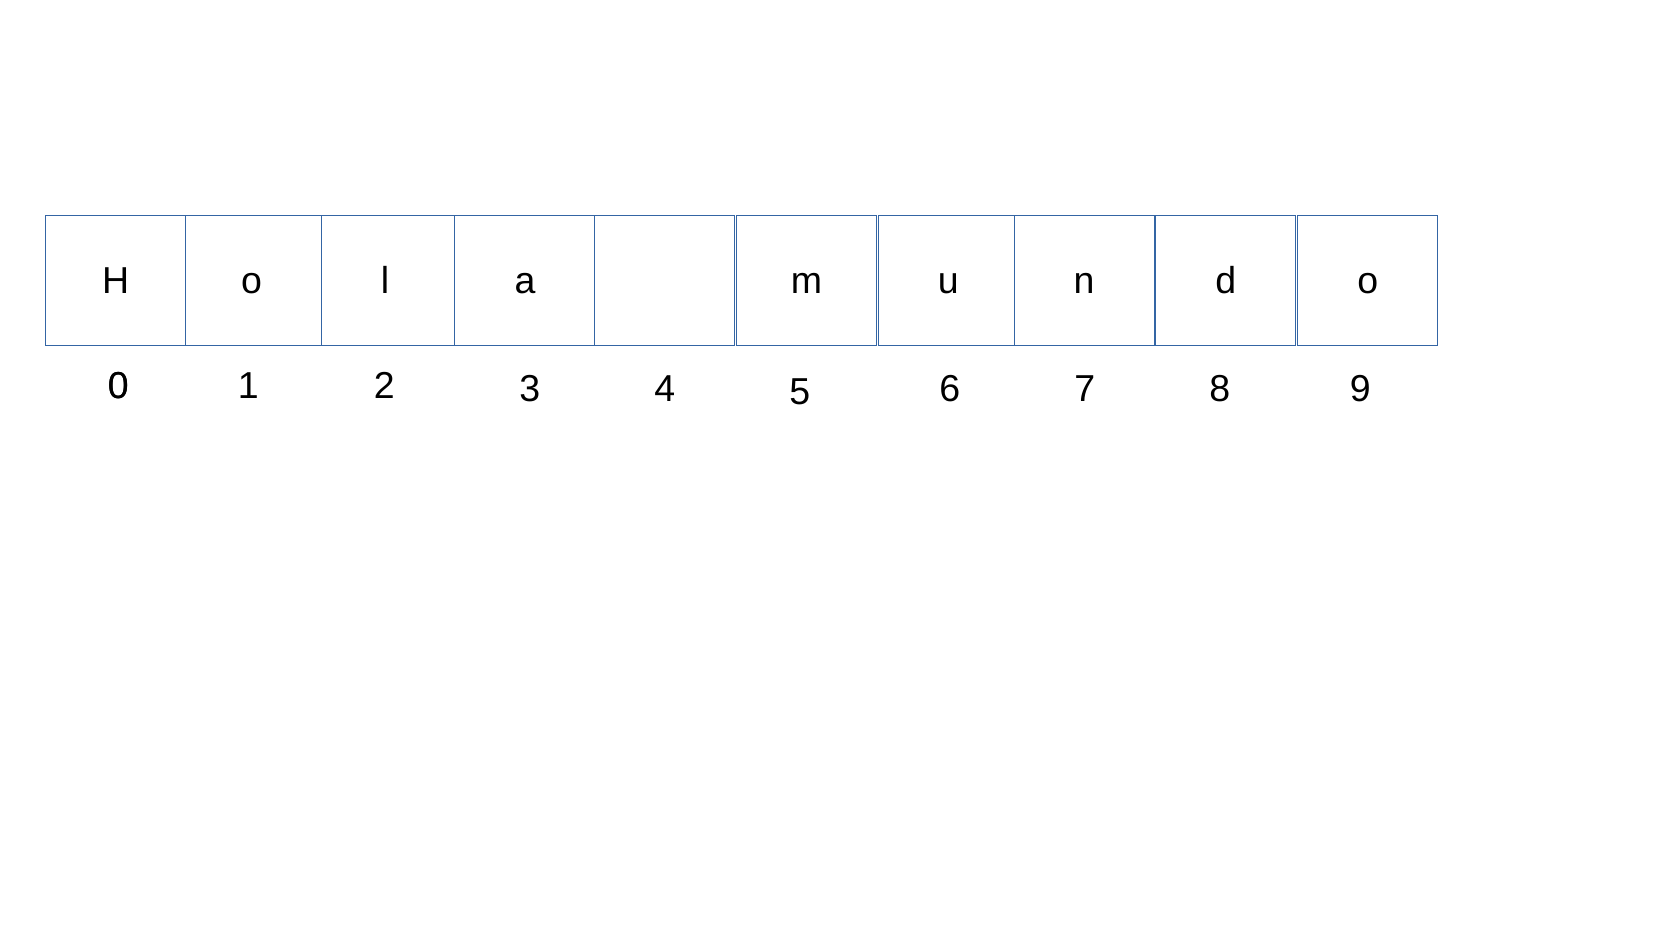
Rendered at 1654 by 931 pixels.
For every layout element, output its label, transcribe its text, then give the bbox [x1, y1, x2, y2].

text_box 2 [358, 357, 410, 415]
text_box 5 [774, 363, 826, 421]
text_box 8 [1194, 360, 1246, 417]
text_box u [878, 215, 1014, 346]
text_box a [454, 215, 594, 346]
text_box o [186, 215, 322, 346]
text_box m [736, 215, 877, 346]
text_box 3 [504, 360, 556, 417]
text_box 1 [223, 357, 274, 415]
text_box [594, 215, 735, 346]
text_box 9 [1335, 360, 1386, 417]
text_box 7 [1059, 360, 1111, 417]
text_box n [1014, 215, 1155, 346]
text_box 6 [924, 360, 976, 417]
text_box o [1297, 215, 1438, 346]
text_box d [1155, 215, 1296, 346]
text_box 4 [639, 360, 691, 417]
text_box H [45, 215, 186, 346]
text_box l [322, 215, 454, 346]
text_box 0 [93, 357, 144, 415]
